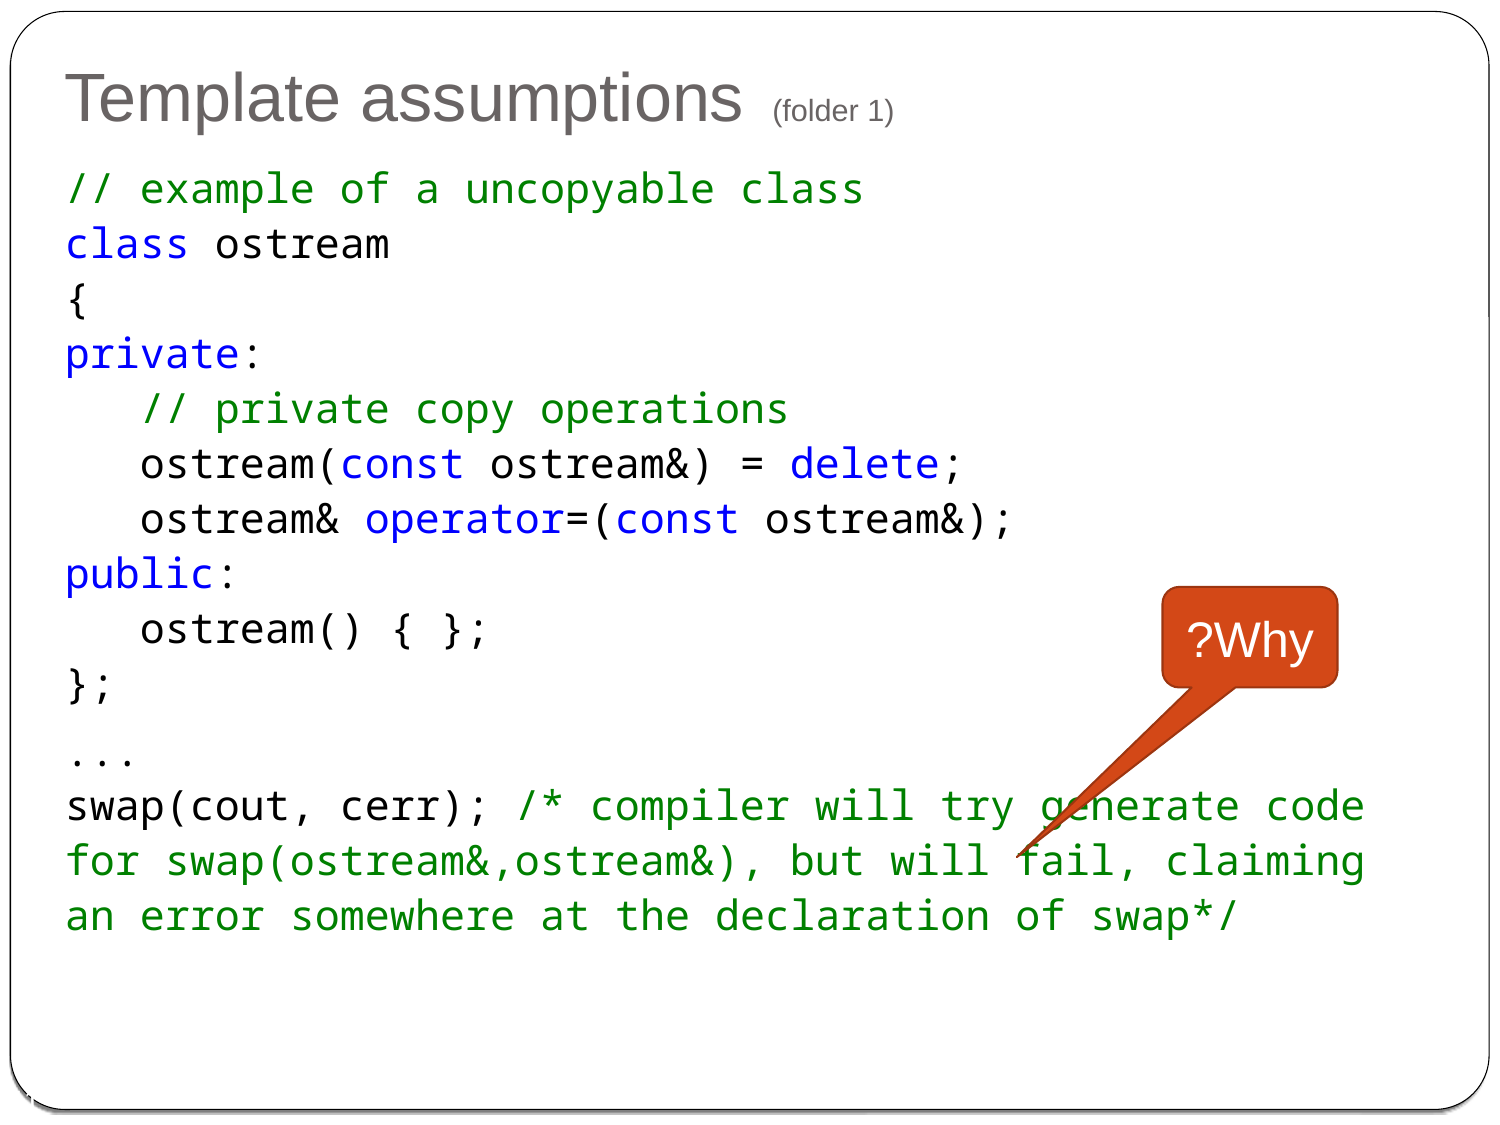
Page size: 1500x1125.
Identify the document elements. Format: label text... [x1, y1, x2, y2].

title Template assumptions (folder 1) [50, 45, 1450, 149]
list // example of a uncopyable class class ostream { private: // private copy operations ostream(const ostream&) = delete; ostream& operator=(const ostream&); public: ostream() { }; }; ... swap(cout, cerr); /* compiler will try generate code for swap(ostream&,ostream&), but will fail, claiming an error somewhere at the declaration of swap*/ [50, 149, 1450, 1088]
slide_number <number> [0, 1074, 50, 1125]
text_box Why? [1016, 586, 1338, 858]
